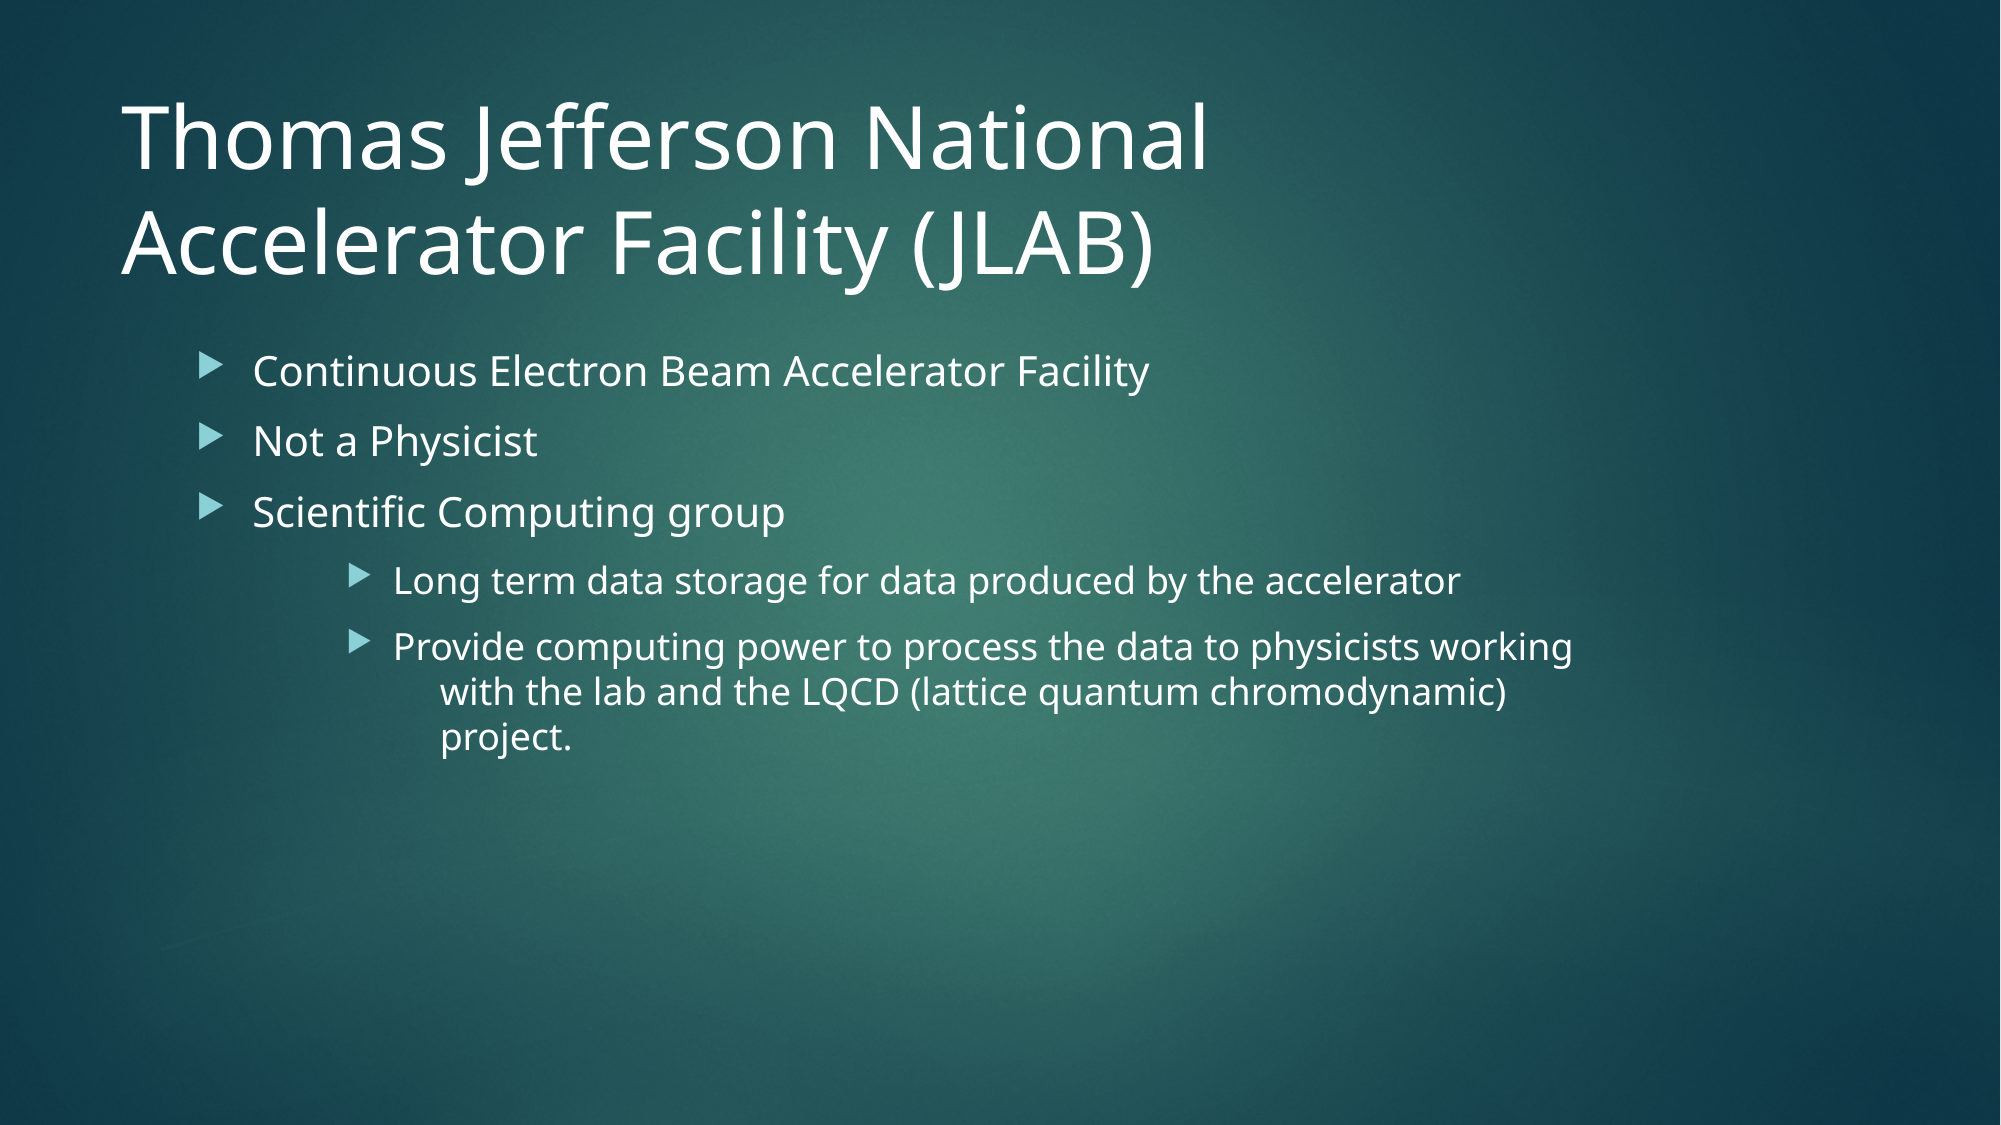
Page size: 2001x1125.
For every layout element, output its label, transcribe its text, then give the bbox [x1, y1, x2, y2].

title Thomas Jefferson National Accelerator Facility (JLAB) [106, 74, 1649, 305]
list Continuous Electron Beam Accelerator Facility Not a Physicist Scientific Computing group Long term data storage for data produced by the accelerator Provide computing power to process the data to physicists working with the lab and the LQCD (lattice quantum chromodynamic) project. [181, 336, 1649, 1026]
picture [0, 0, 2001, 1125]
